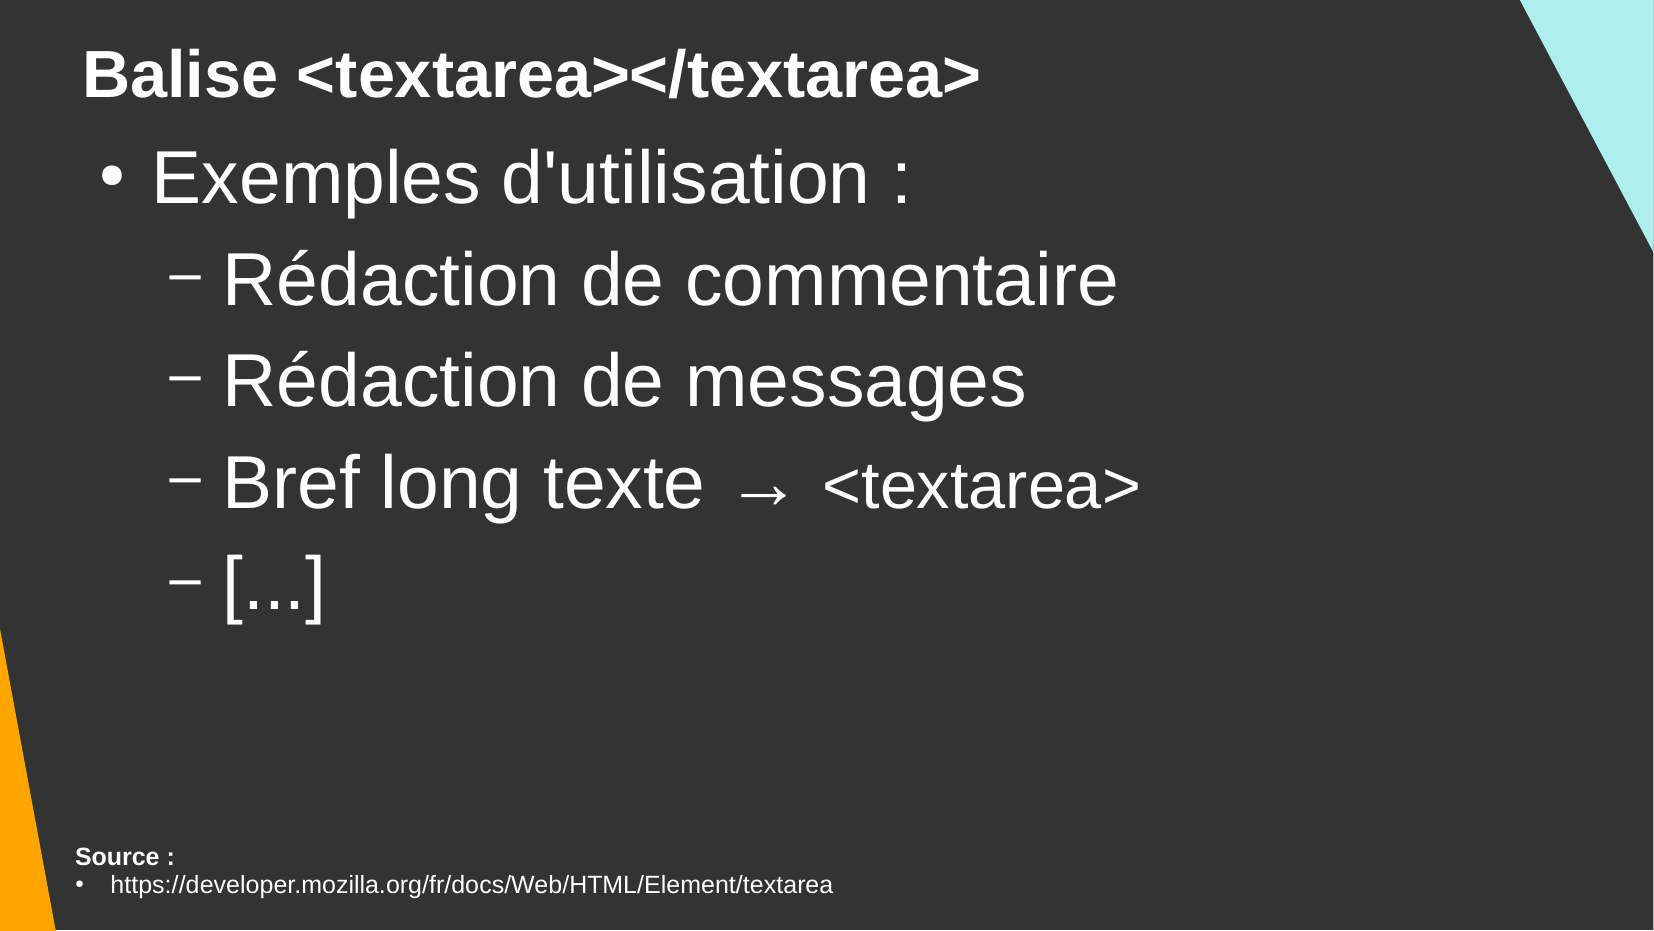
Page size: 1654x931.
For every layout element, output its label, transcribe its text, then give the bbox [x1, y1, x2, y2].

list Exemples d'utilisation : Rédaction de commentaire Rédaction de messages Bref long texte → <textarea> [...] [80, 135, 1605, 798]
title Balise <textarea></textarea> [82, 37, 1571, 114]
text_box Source : https://developer.mozilla.org/fr/docs/Web/HTML/Element/textarea [60, 835, 1546, 907]
text_box [1519, 0, 1654, 254]
text_box [0, 628, 56, 931]
